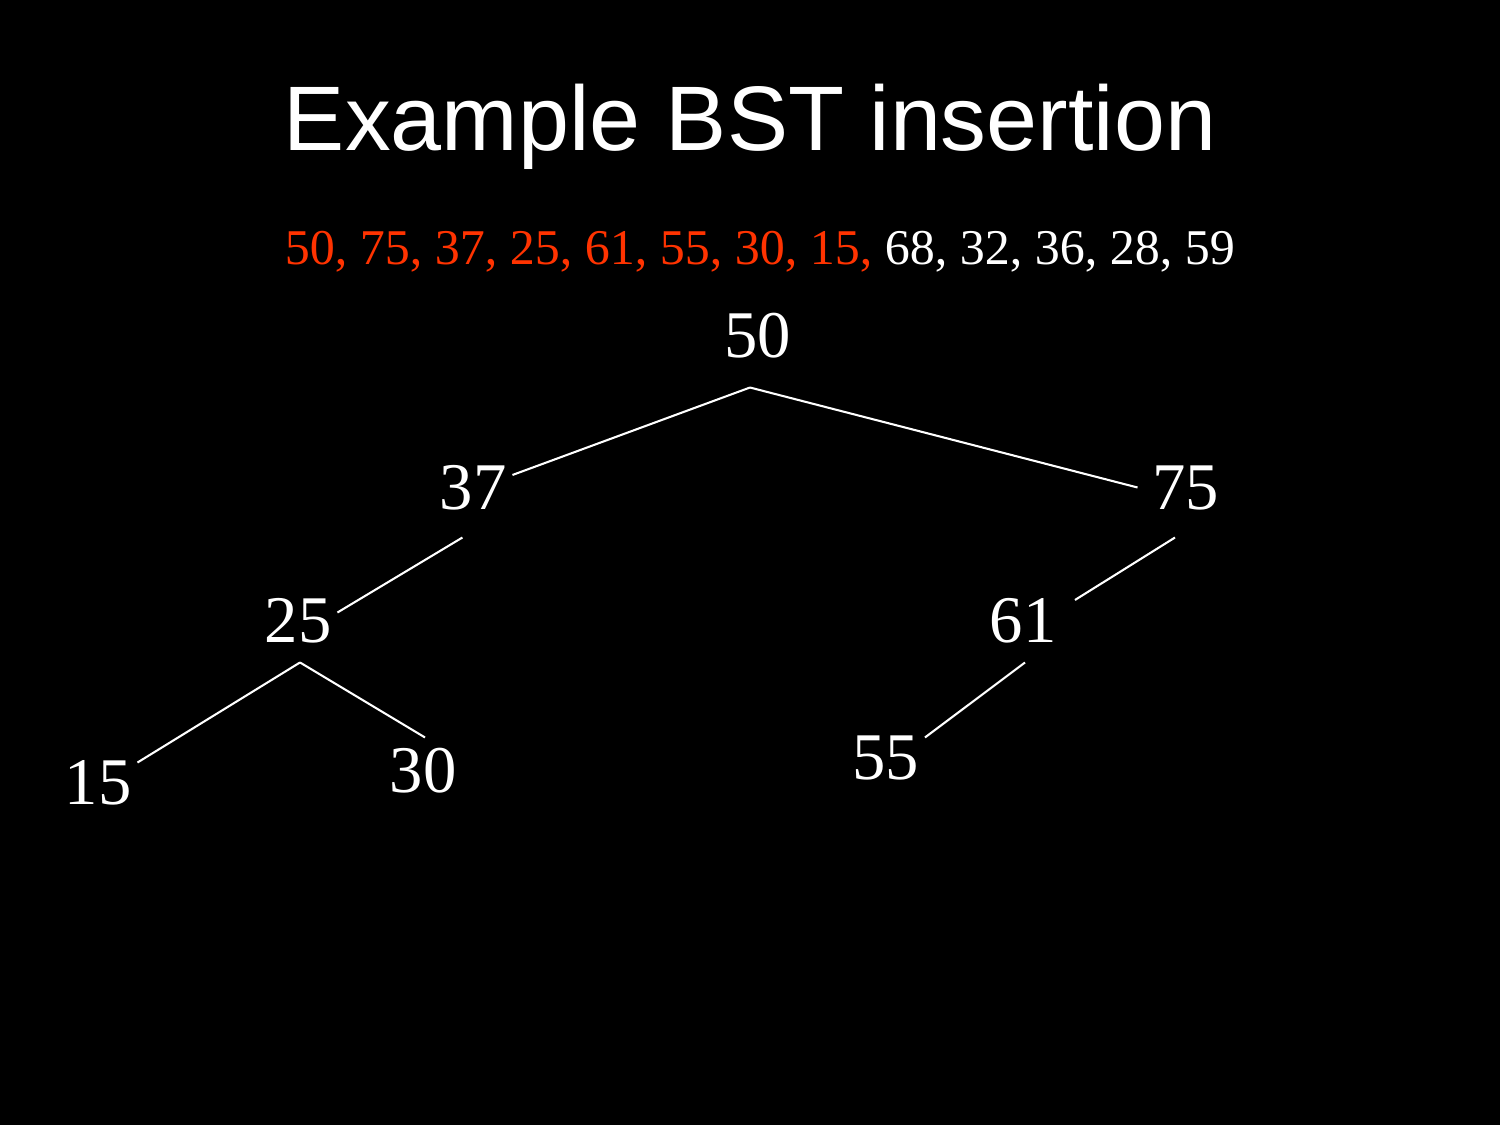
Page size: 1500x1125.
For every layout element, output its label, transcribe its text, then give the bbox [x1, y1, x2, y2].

text_box 15 [50, 737, 147, 827]
text_box 61 [975, 574, 1072, 665]
text_box 50, 75, 37, 25, 61, 55, 30, 15, 68, 32, 36, 28, 59 [270, 212, 1250, 284]
title Example BST insertion [22, 50, 1480, 188]
text_box 25 [250, 574, 347, 665]
text_box 30 [375, 724, 472, 815]
text_box 37 [425, 442, 522, 532]
text_box 55 [837, 712, 935, 802]
text_box 50 [709, 290, 807, 381]
text_box 75 [1137, 442, 1235, 532]
